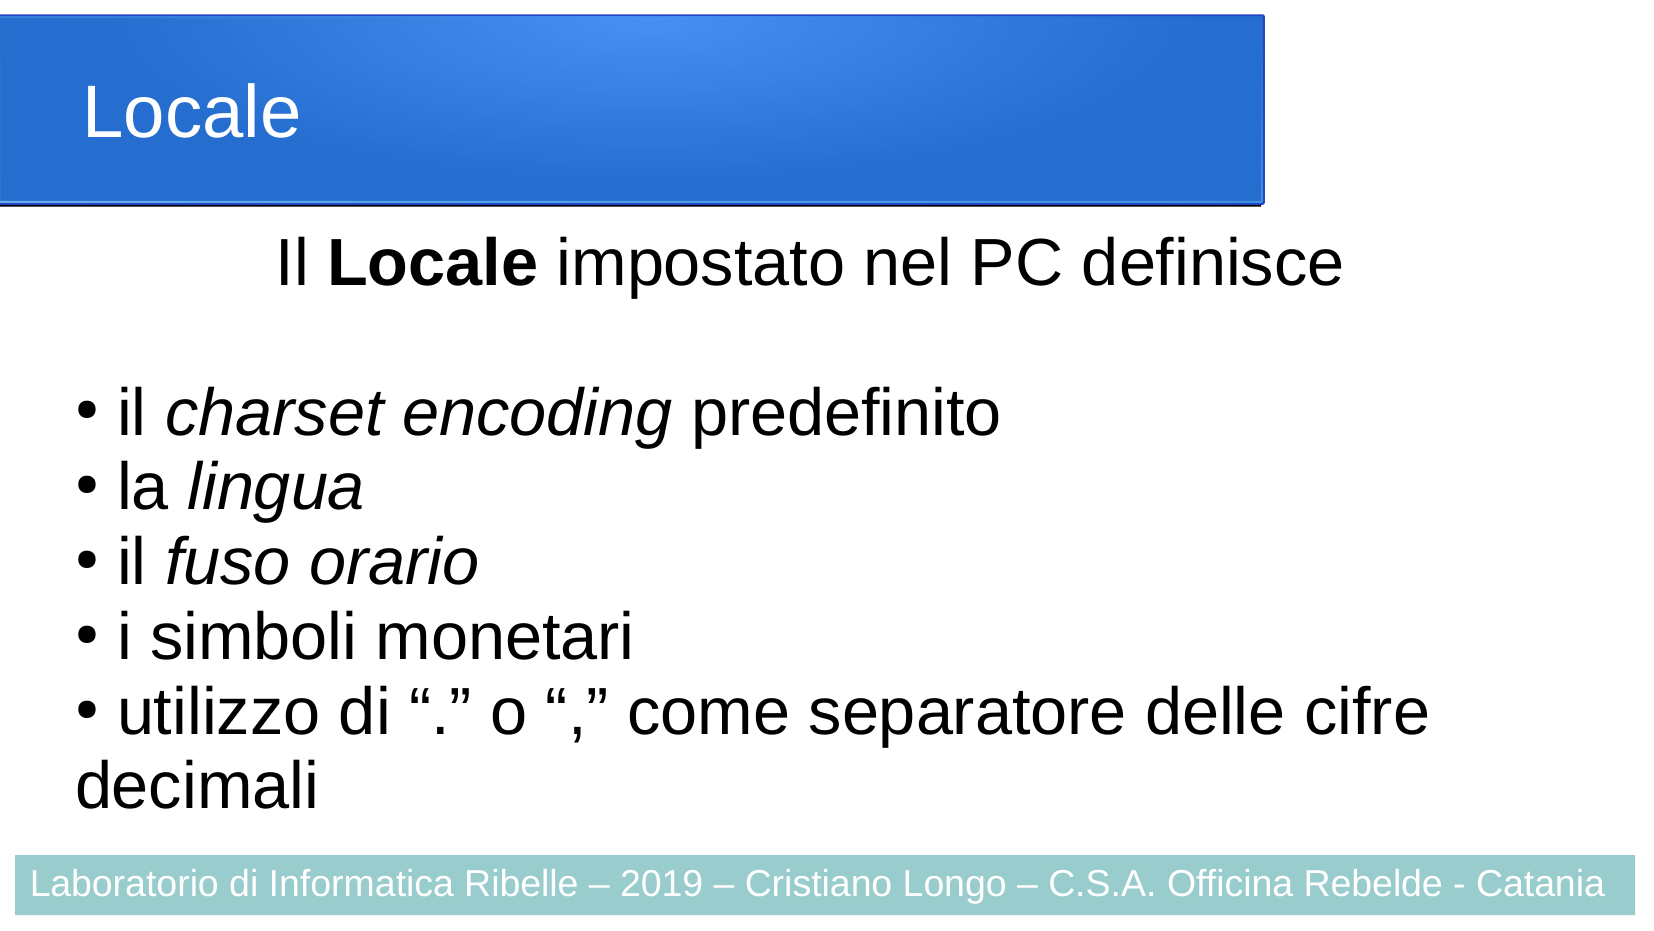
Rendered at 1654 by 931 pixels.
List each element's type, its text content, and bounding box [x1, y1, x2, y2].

text_box Il Locale impostato nel PC definisce il charset encoding predefinito la lingua il fuso orario i simboli monetari utilizzo di “.” o “,” come separatore delle cifre decimali [75, 225, 1523, 824]
title Locale [82, 35, 1235, 189]
text_box Laboratorio di Informatica Ribelle – 2019 – Cristiano Longo – C.S.A. Officina Rebelde - Catania [15, 855, 1636, 916]
